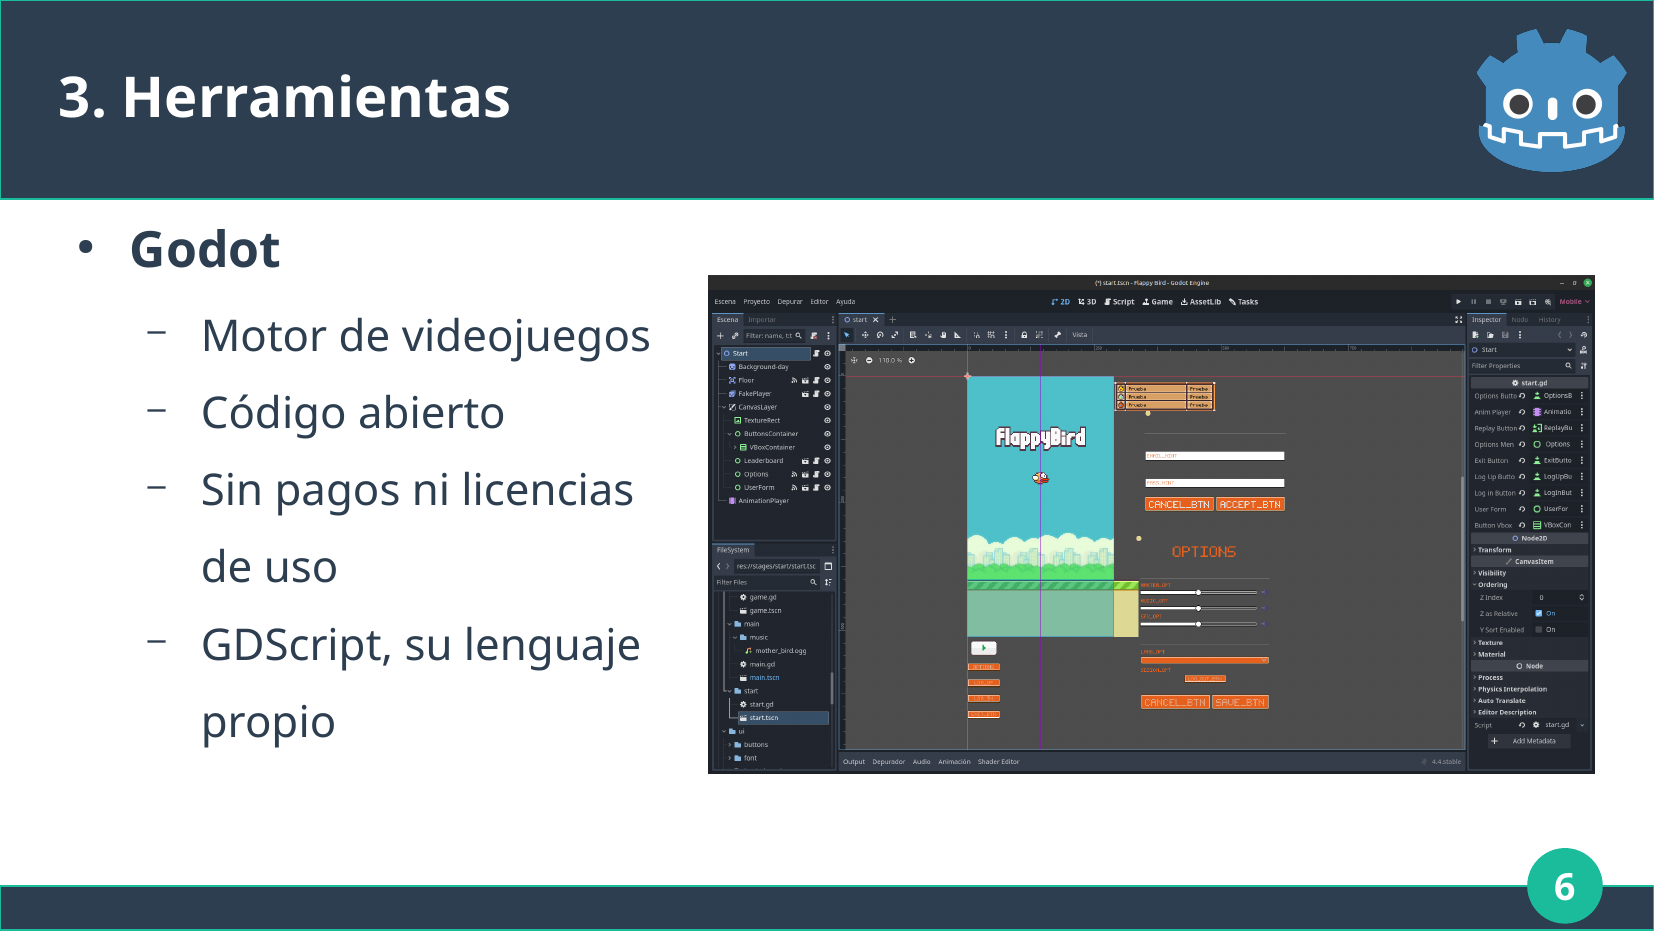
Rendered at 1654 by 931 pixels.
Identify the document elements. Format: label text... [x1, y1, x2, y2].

picture [708, 275, 1595, 774]
list Godot Motor de videojuegos Código abierto Sin pagos ni licencias de uso GDScript, su lenguaje propio [59, 214, 1595, 835]
title 3. Herramientas [59, 37, 1472, 155]
picture [1472, 23, 1630, 178]
